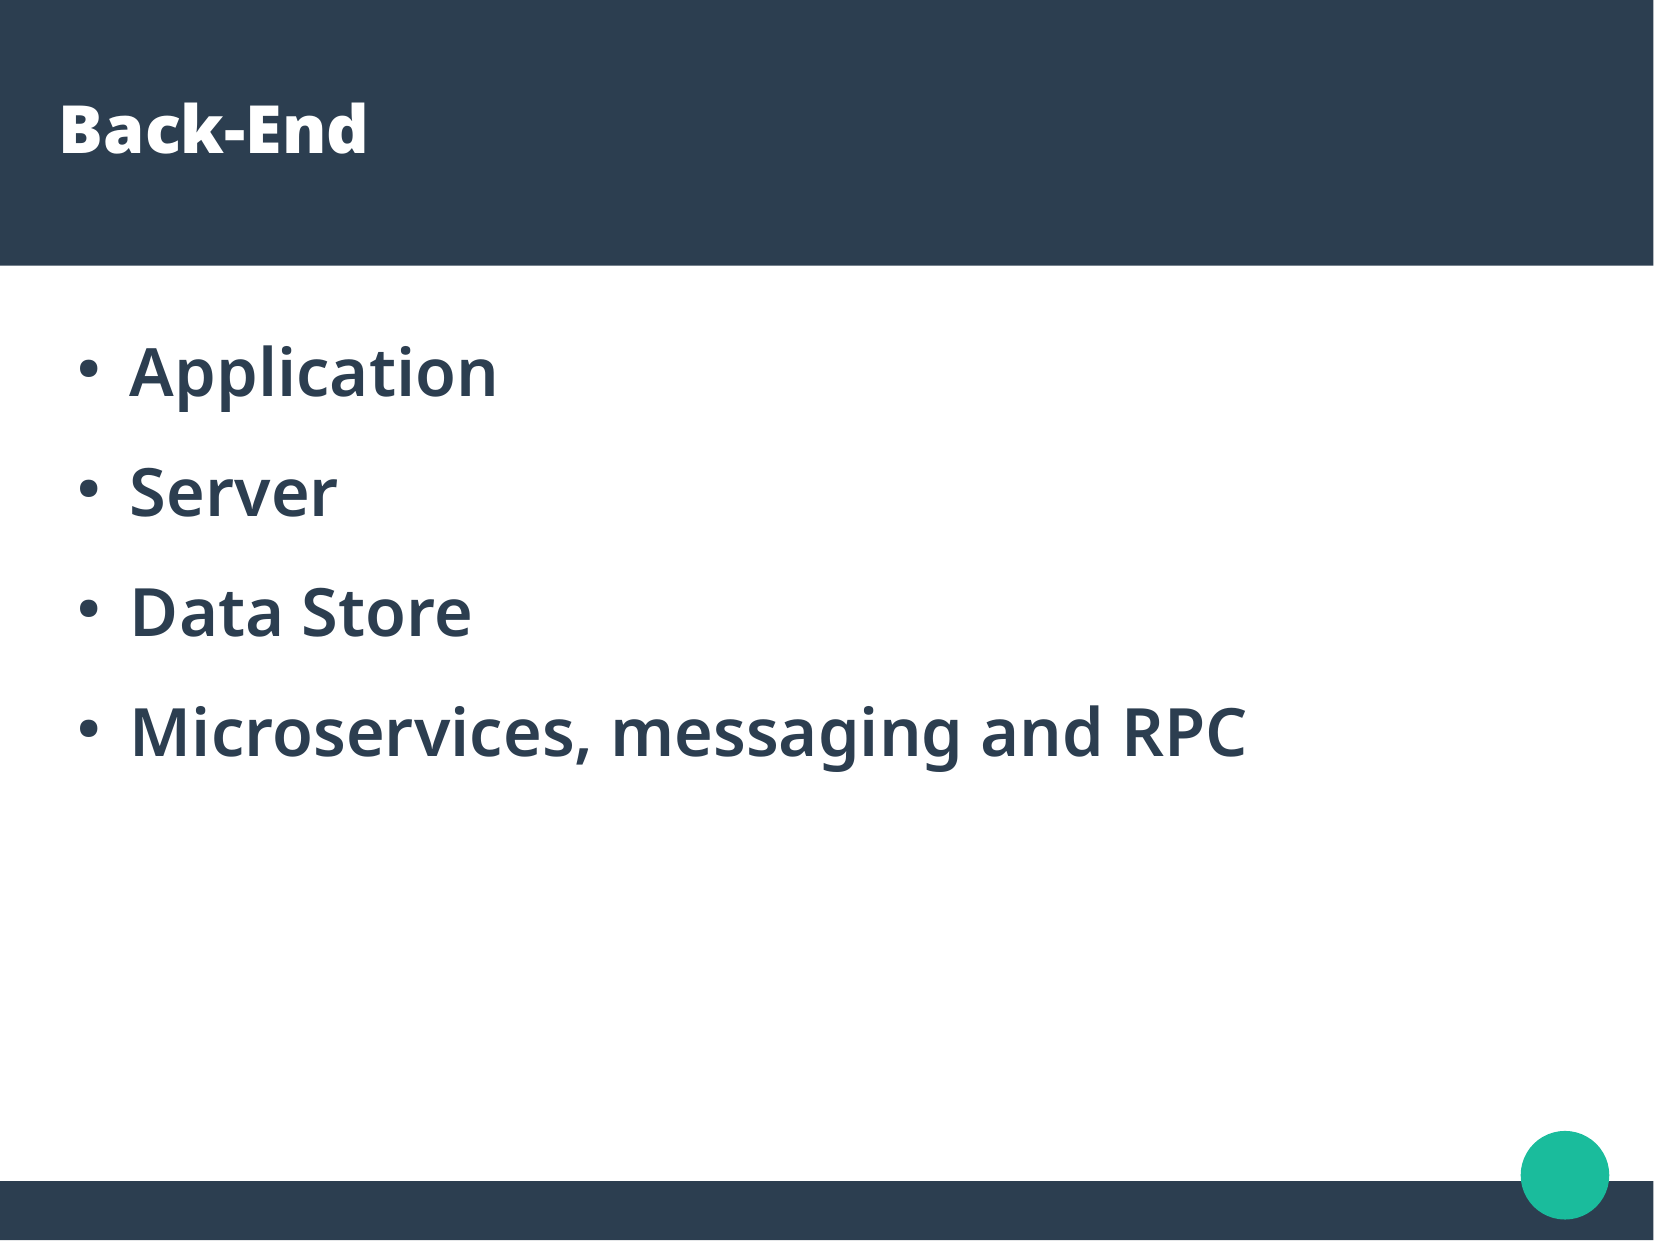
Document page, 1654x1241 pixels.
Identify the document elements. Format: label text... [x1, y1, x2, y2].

title Back-End [59, 49, 1595, 207]
list Application Server Data Store Microservices, messaging and RPC [59, 324, 1595, 1152]
